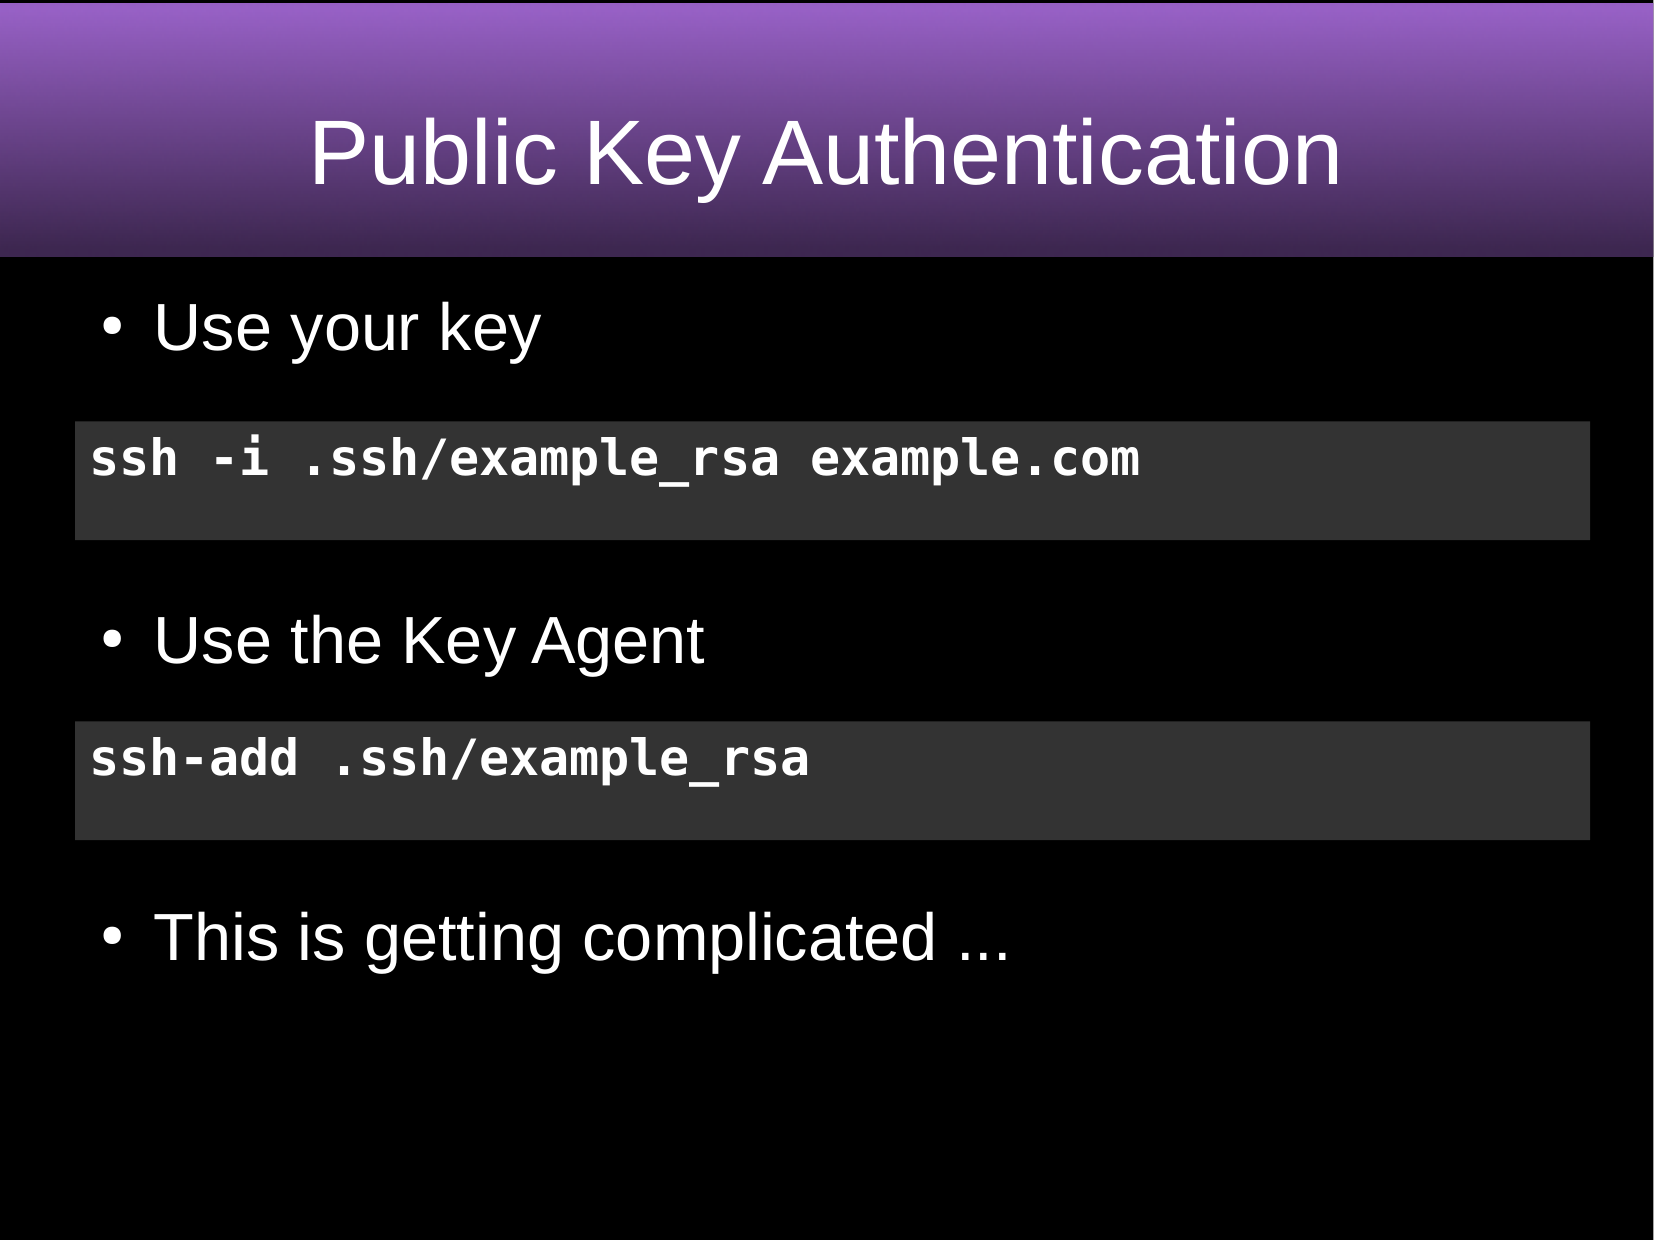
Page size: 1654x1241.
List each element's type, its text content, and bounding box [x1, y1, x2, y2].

list This is getting complicated ... [82, 900, 1571, 1186]
title Public Key Authentication [82, 49, 1571, 257]
text_box ssh-add .ssh/example_rsa [75, 721, 1591, 841]
text_box ssh -i .ssh/example_rsa example.com [75, 421, 1591, 541]
list Use your key Use the Key Agent [82, 541, 1571, 721]
list Use your key Use the Key Agent [82, 290, 1571, 421]
picture [0, 3, 1654, 257]
